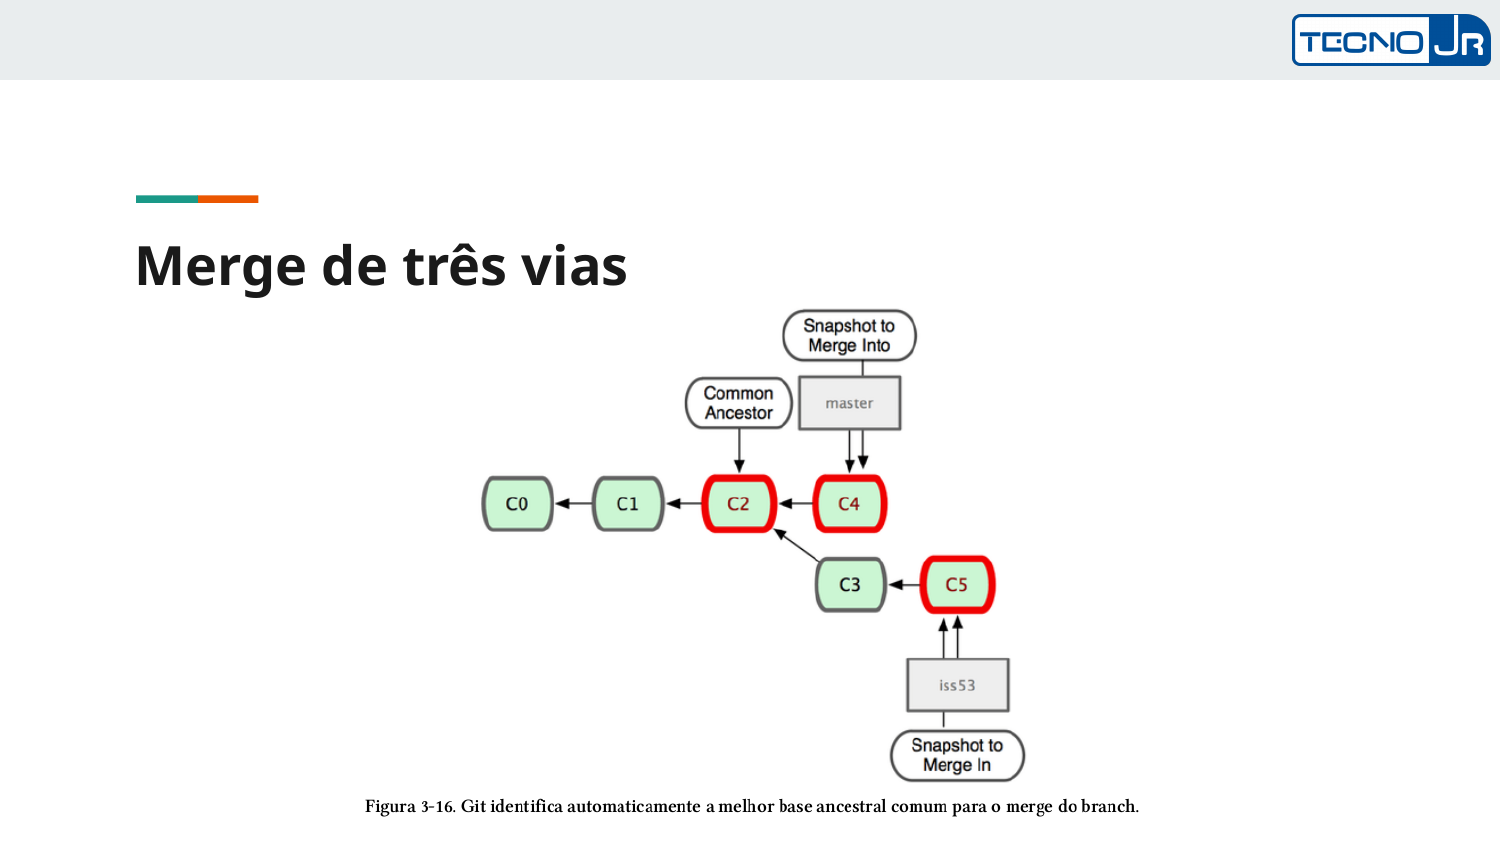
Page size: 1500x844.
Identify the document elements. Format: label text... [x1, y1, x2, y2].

picture [358, 304, 1142, 819]
title Merge de três vias [119, 216, 1381, 305]
picture [1292, 14, 1491, 66]
